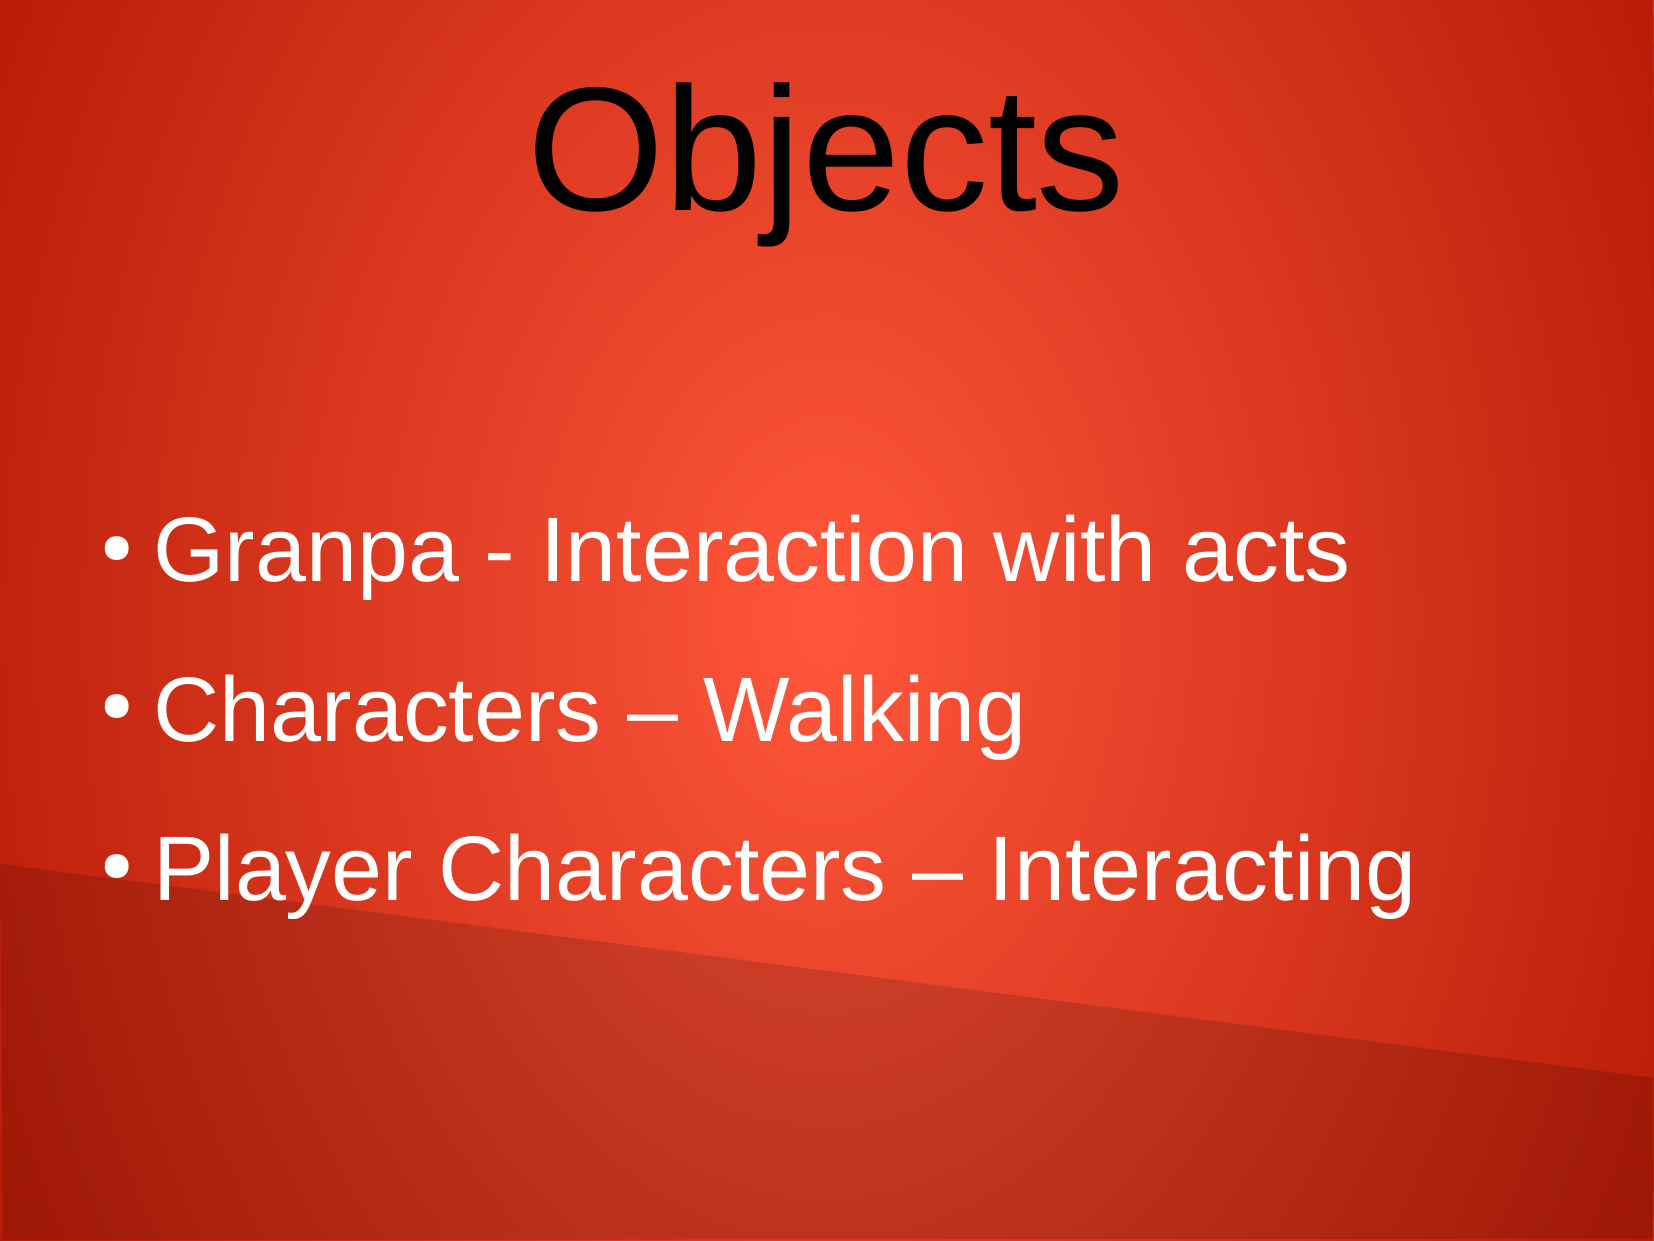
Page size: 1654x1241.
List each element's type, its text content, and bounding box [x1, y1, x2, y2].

list Granpa - Interaction with acts Characters – Walking Player Characters – Interacting [82, 299, 1571, 1019]
title Objects [82, 47, 1571, 252]
